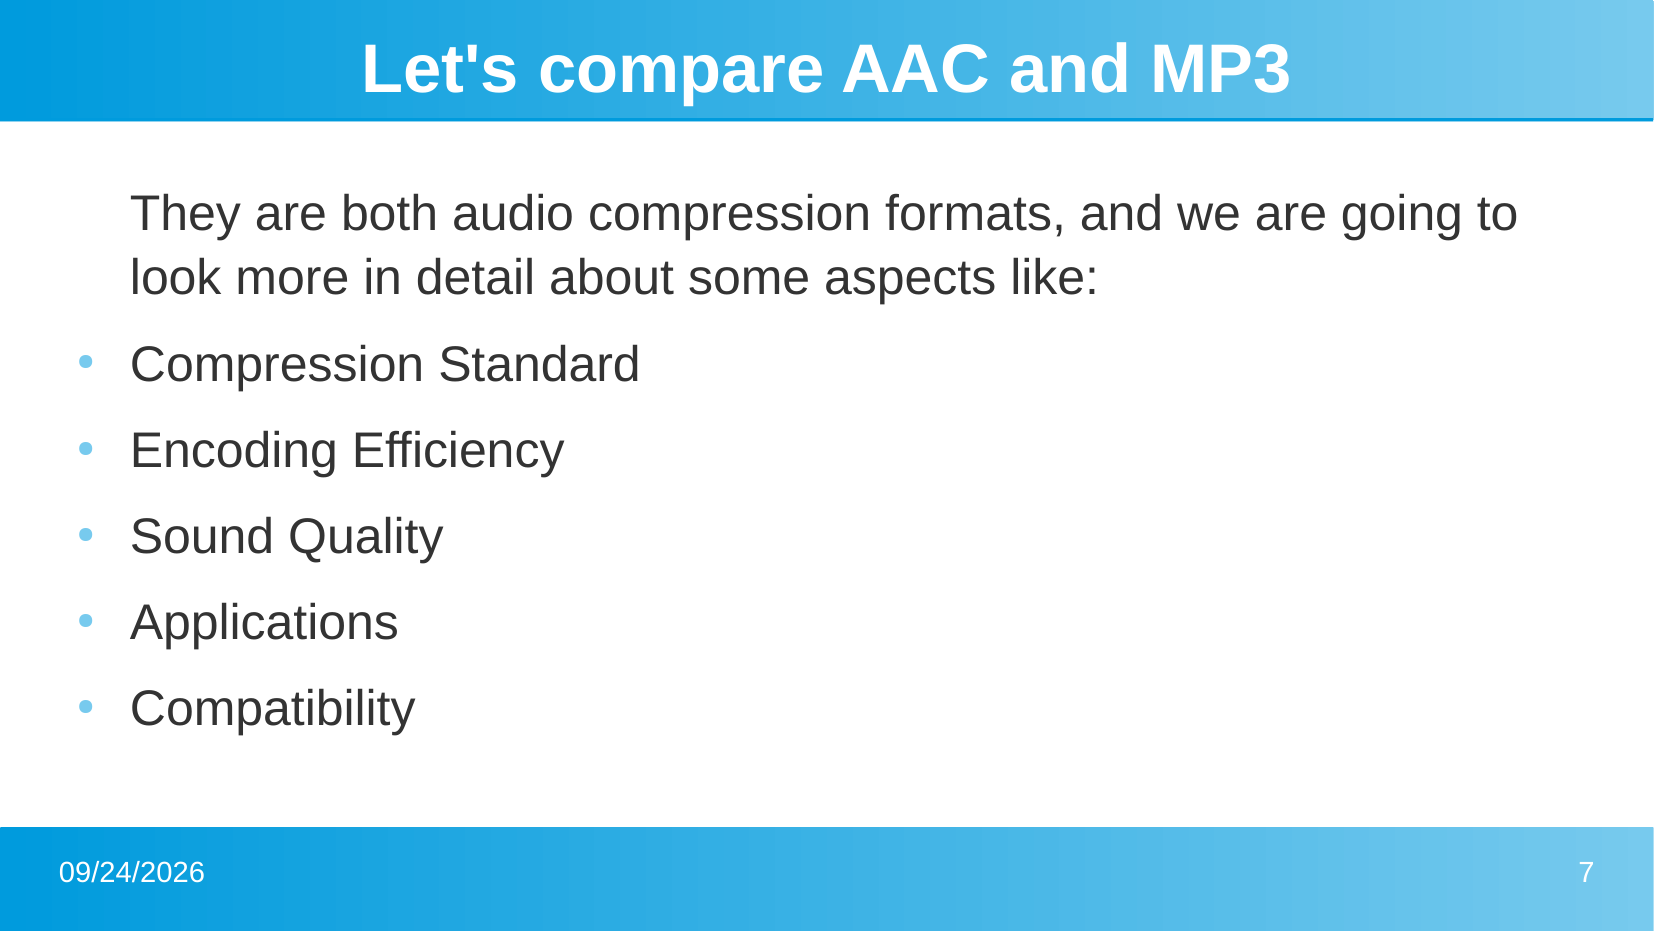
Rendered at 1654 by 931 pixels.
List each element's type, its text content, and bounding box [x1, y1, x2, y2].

list They are both audio compression formats, and we are going to look more in detail about some aspects like: Compression Standard Encoding Efficiency Sound Quality Applications Compatibility [59, 177, 1595, 768]
title Let's compare AAC and MP3 [59, 29, 1595, 108]
